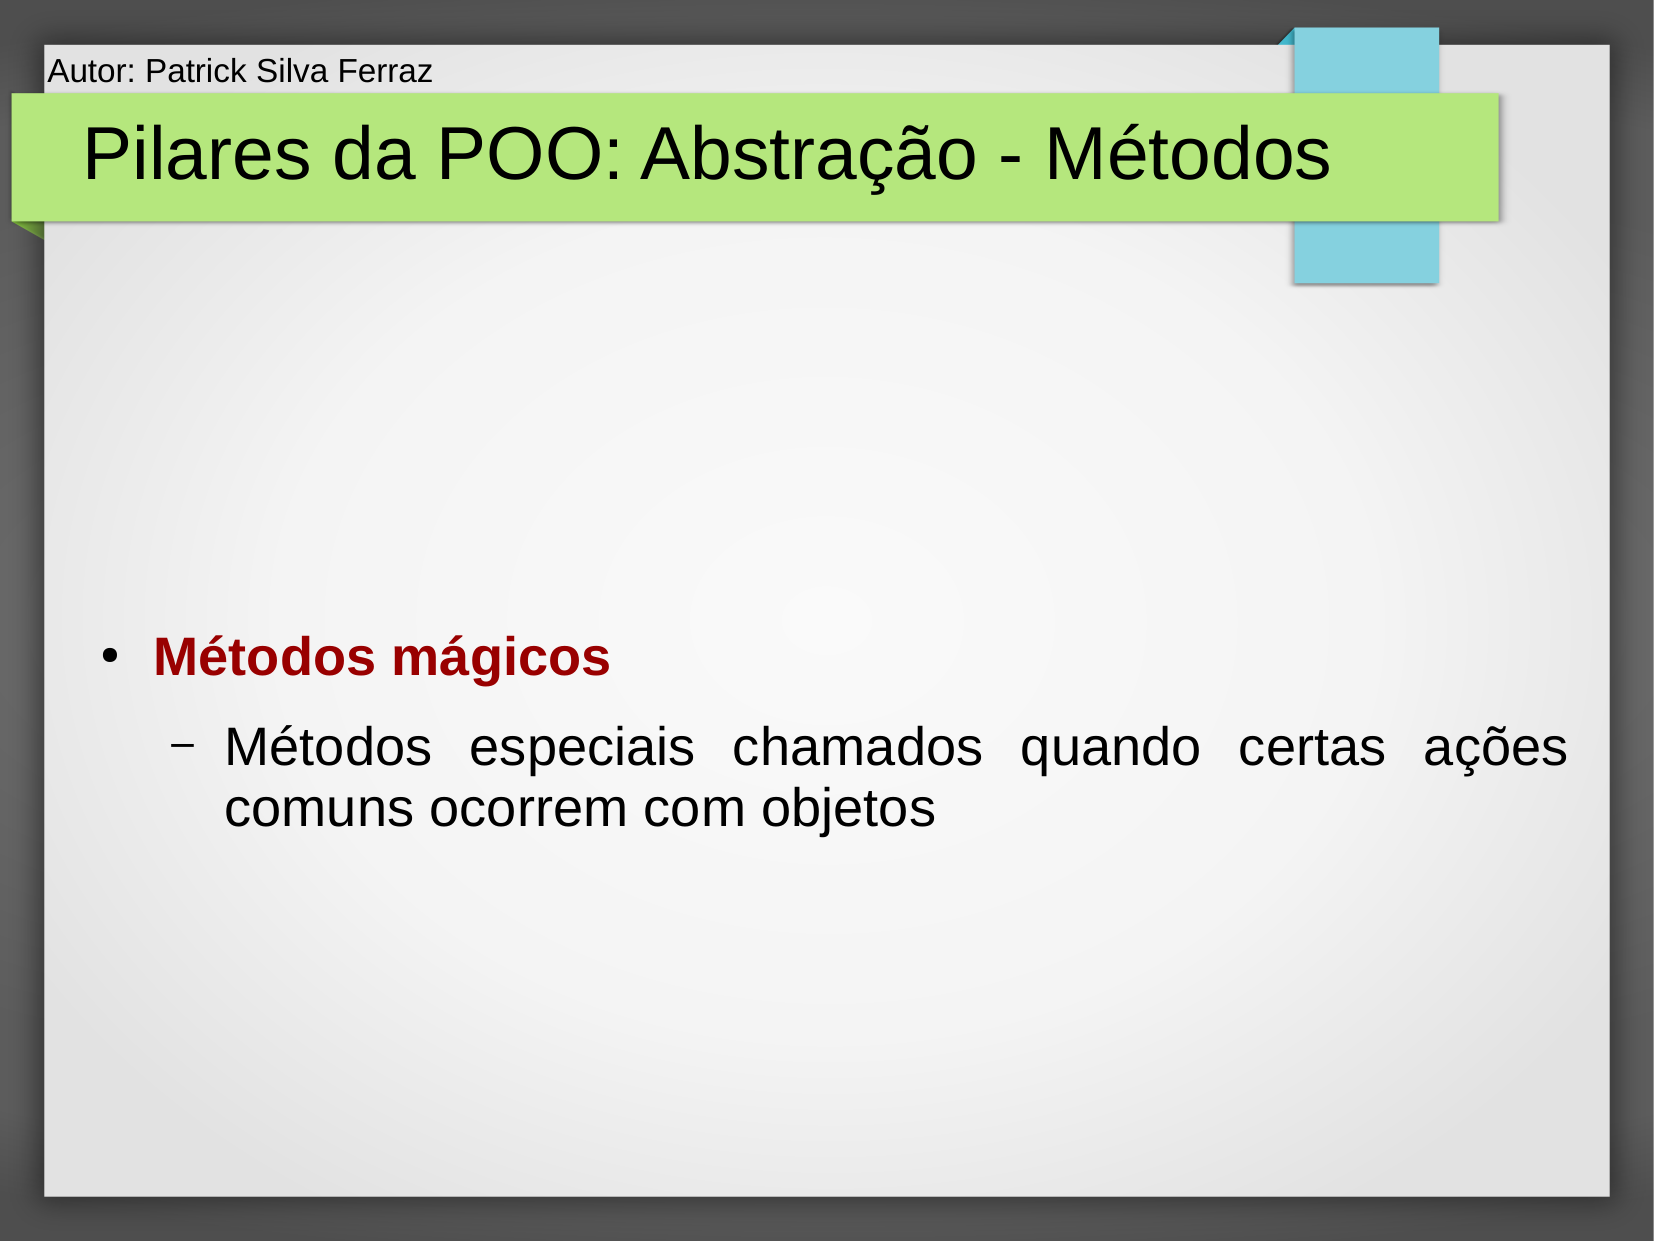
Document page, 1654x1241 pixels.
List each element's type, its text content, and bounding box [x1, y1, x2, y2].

list Métodos mágicos Métodos especiais chamados quando certas ações comuns ocorrem com objetos [82, 295, 1571, 1170]
picture [0, 0, 1654, 1241]
title Pilares da POO: Abstração - Métodos [82, 69, 1501, 238]
text_box Autor: Patrick Silva Ferraz [47, 47, 876, 95]
